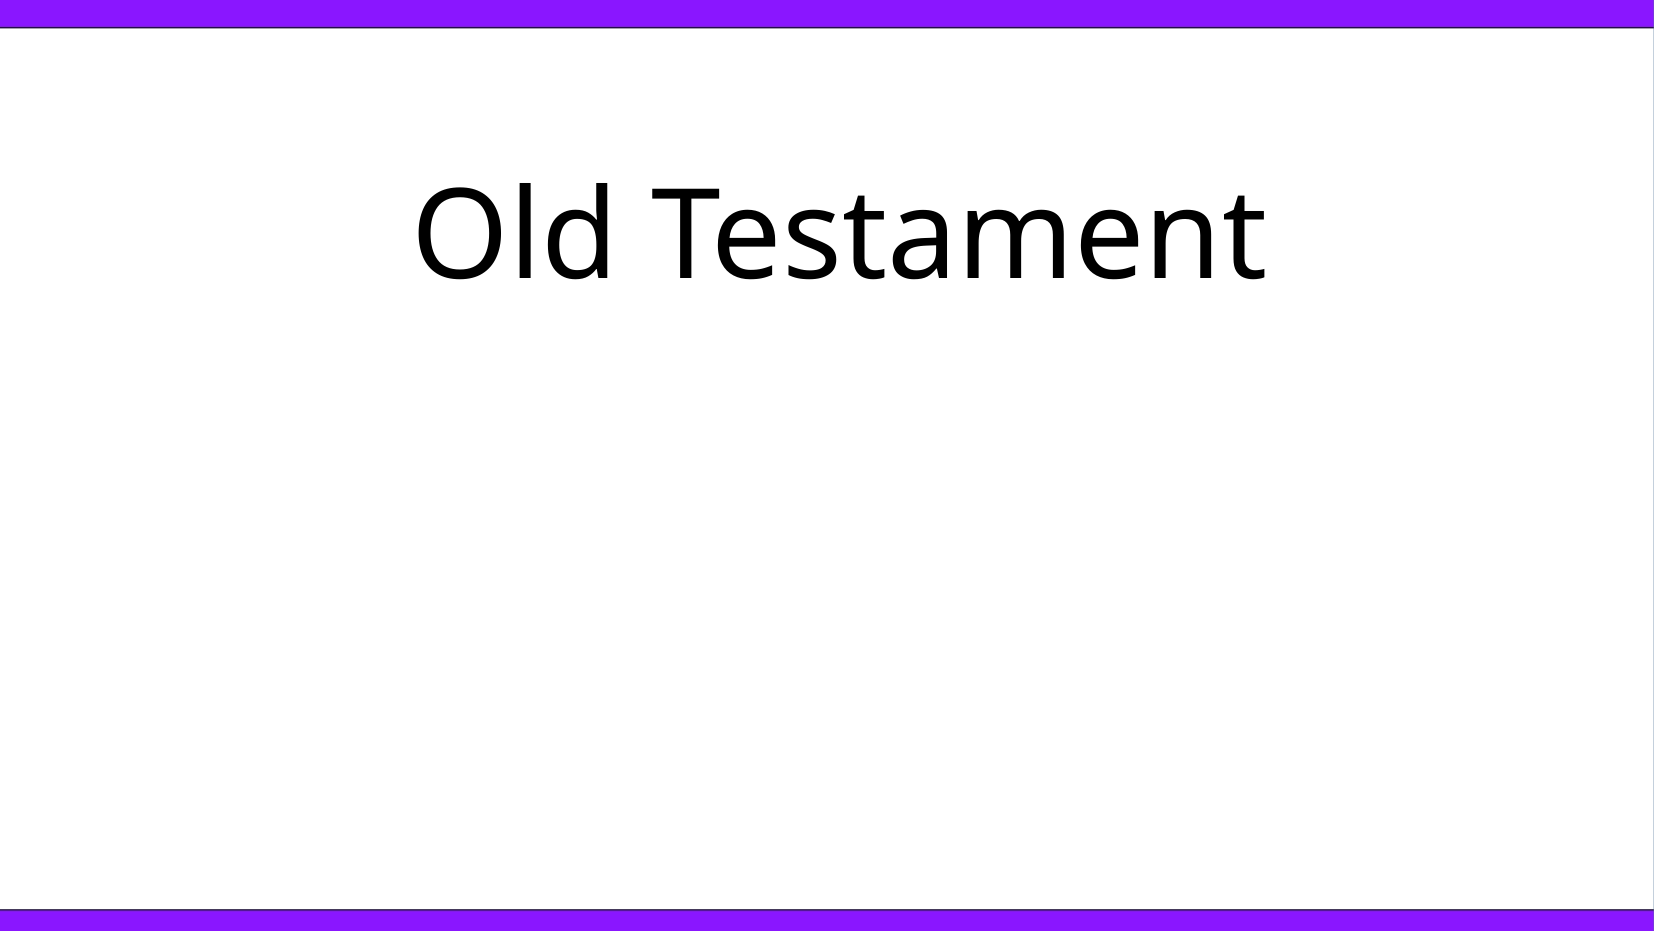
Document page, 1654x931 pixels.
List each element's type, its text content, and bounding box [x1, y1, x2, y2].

picture [0, 0, 1654, 931]
text_box Old Testament [105, 51, 1576, 429]
